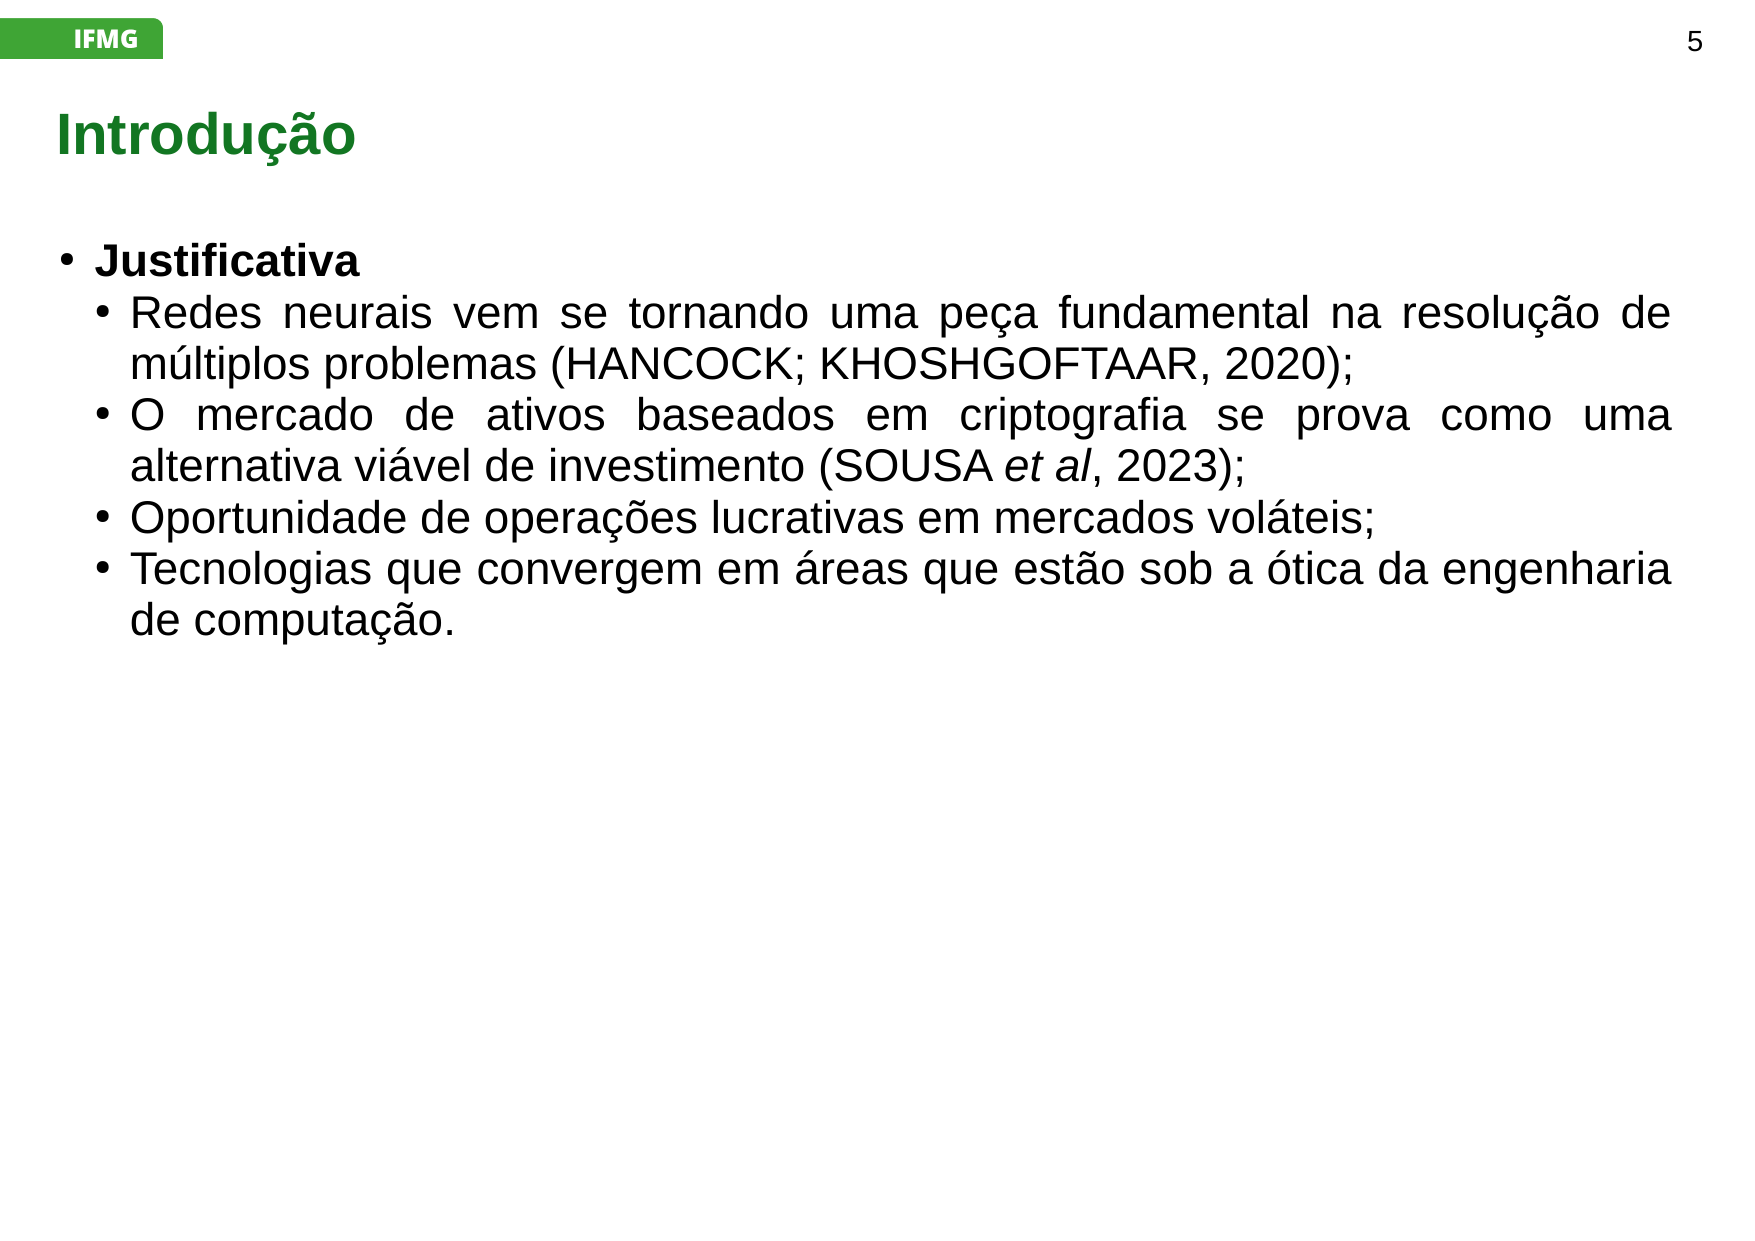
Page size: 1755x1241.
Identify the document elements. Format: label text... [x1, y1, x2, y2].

text_box Justificativa Redes neurais vem se tornando uma peça fundamental na resolução de múltiplos problemas (HANCOCK; KHOSHGOFTAAR, 2020); O mercado de ativos baseados em criptografia se prova como uma alternativa viável de investimento (SOUSA et al, 2023); Oportunidade de operações lucrativas em mercados voláteis; Tecnologias que convergem em áreas que estão sob a ótica da engenharia de computação. [44, 227, 1713, 705]
text_box <number> [1613, 17, 1755, 73]
text_box Introdução [41, 94, 1713, 240]
picture [0, 17, 163, 62]
